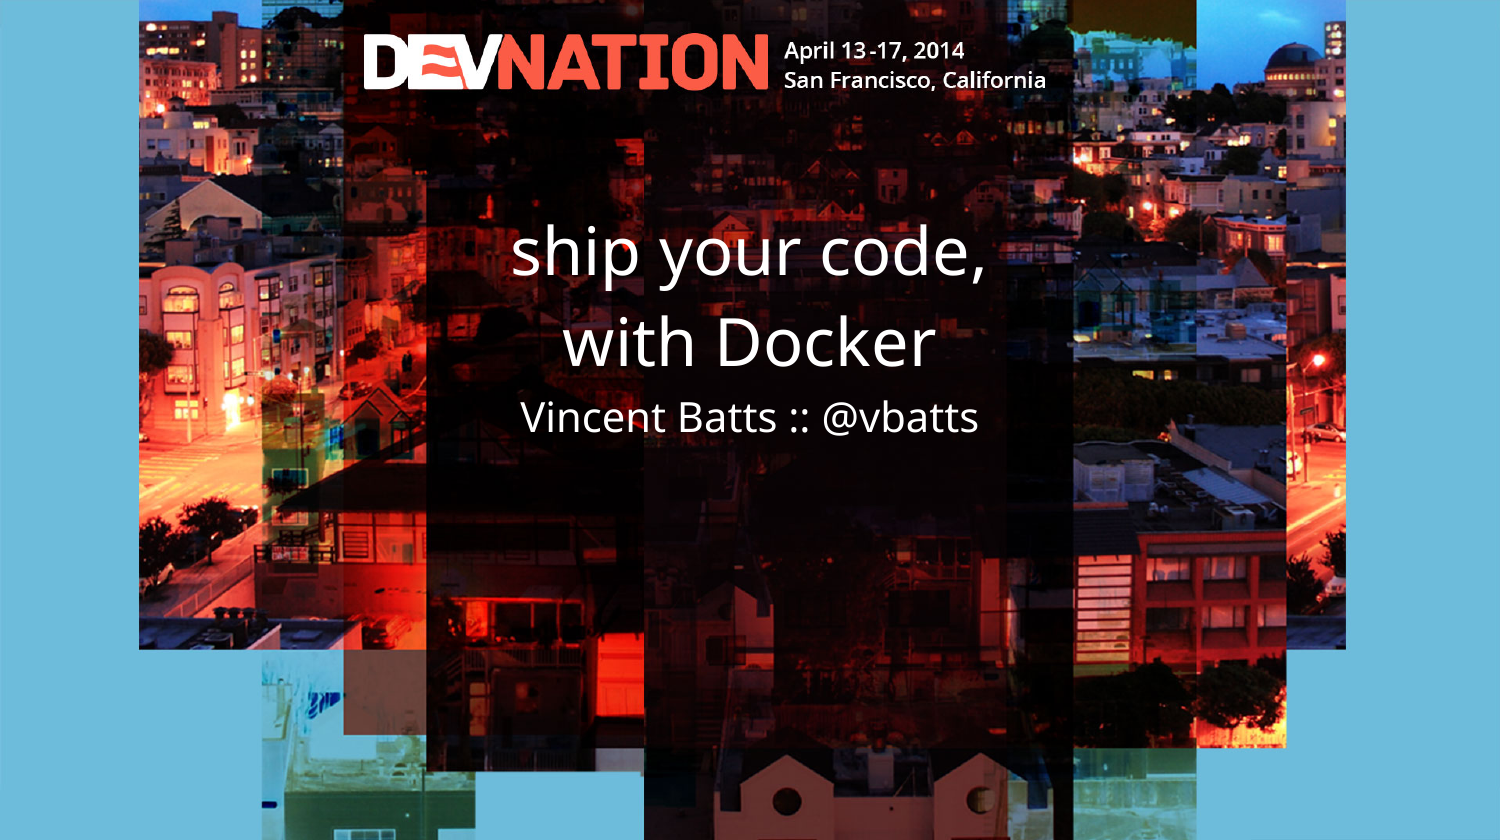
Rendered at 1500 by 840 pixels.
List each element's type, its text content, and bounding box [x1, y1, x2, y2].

picture [0, 0, 1500, 840]
title ship your code, with Docker [75, 217, 1425, 373]
list Vincent Batts :: @vbatts [75, 388, 1425, 840]
